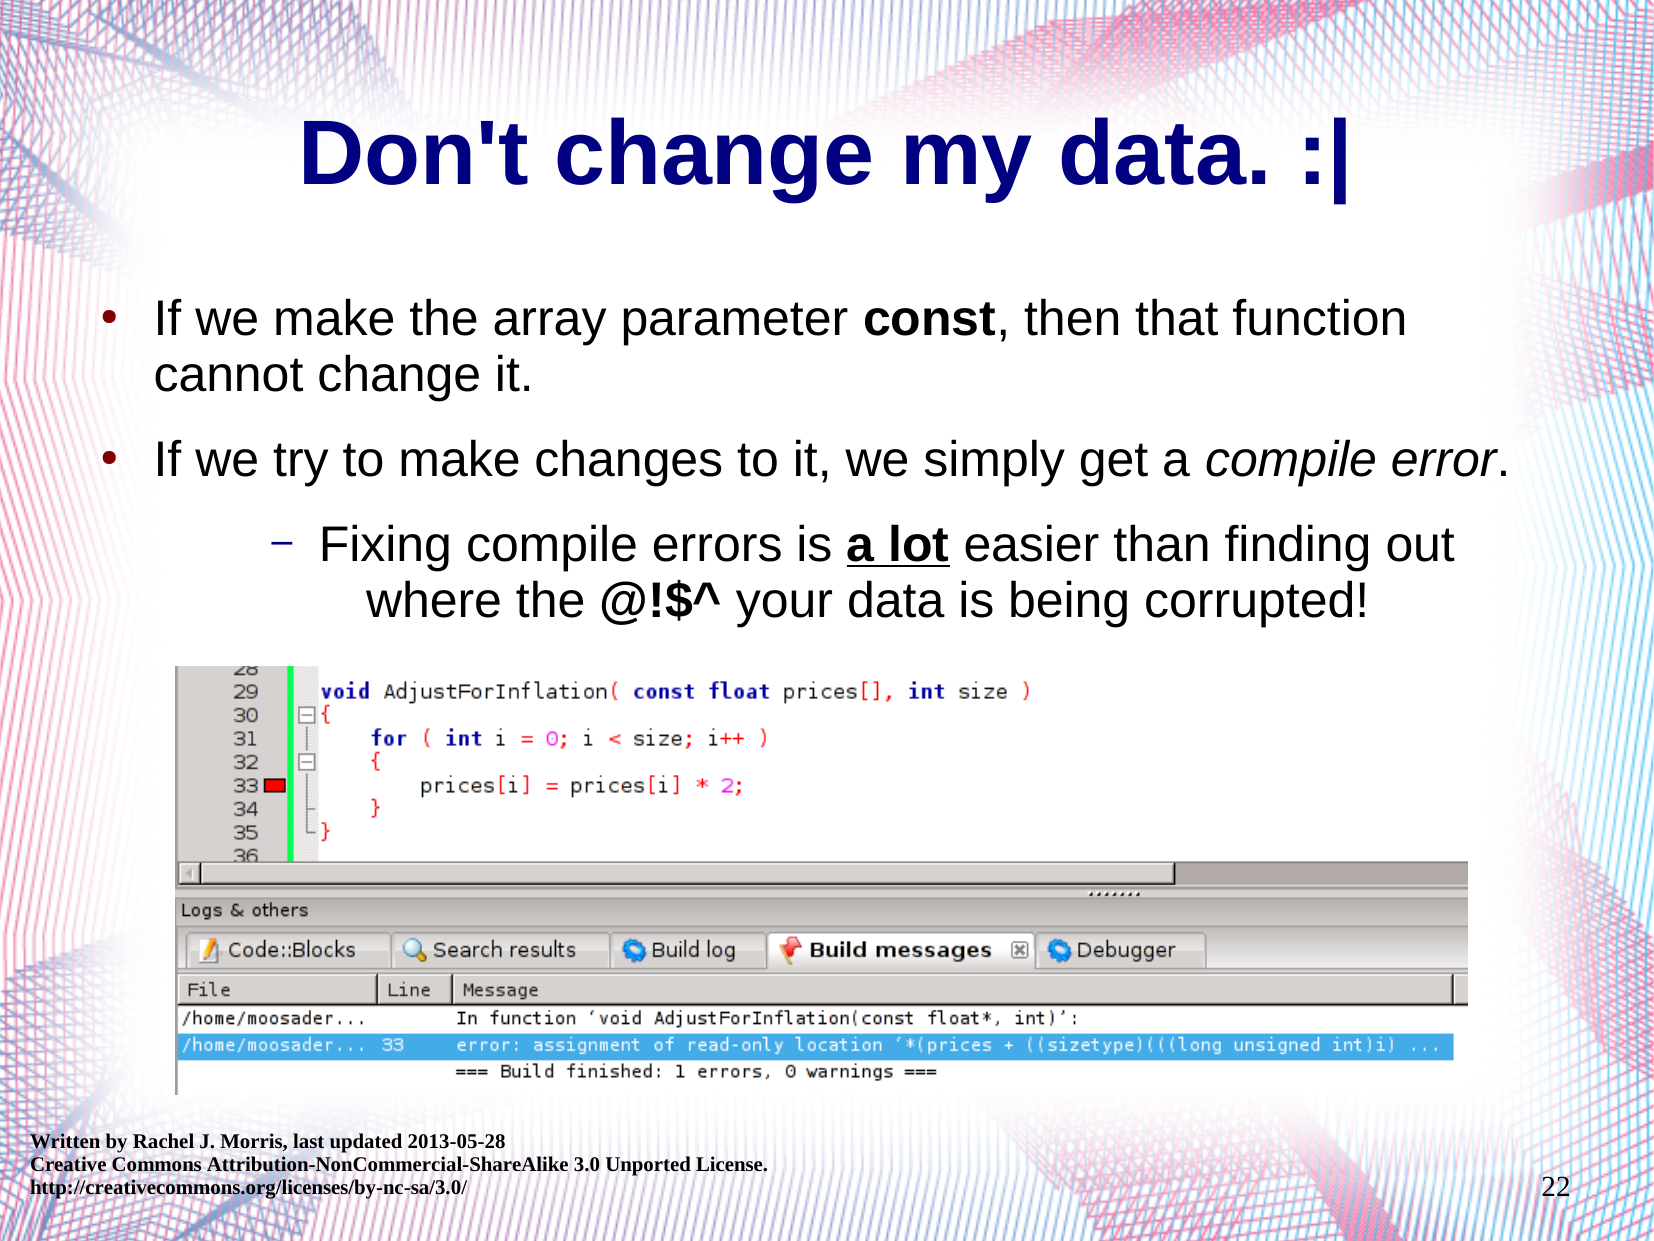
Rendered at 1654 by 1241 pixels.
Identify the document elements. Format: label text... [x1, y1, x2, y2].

title Don't change my data. :| [82, 49, 1571, 257]
picture [0, 0, 1654, 1241]
list If we make the array parameter const, then that function cannot change it. If we try to make changes to it, we simply get a compile error. Fixing compile errors is a lot easier than finding out where the @!$^ your data is being corrupted! [82, 290, 1571, 796]
